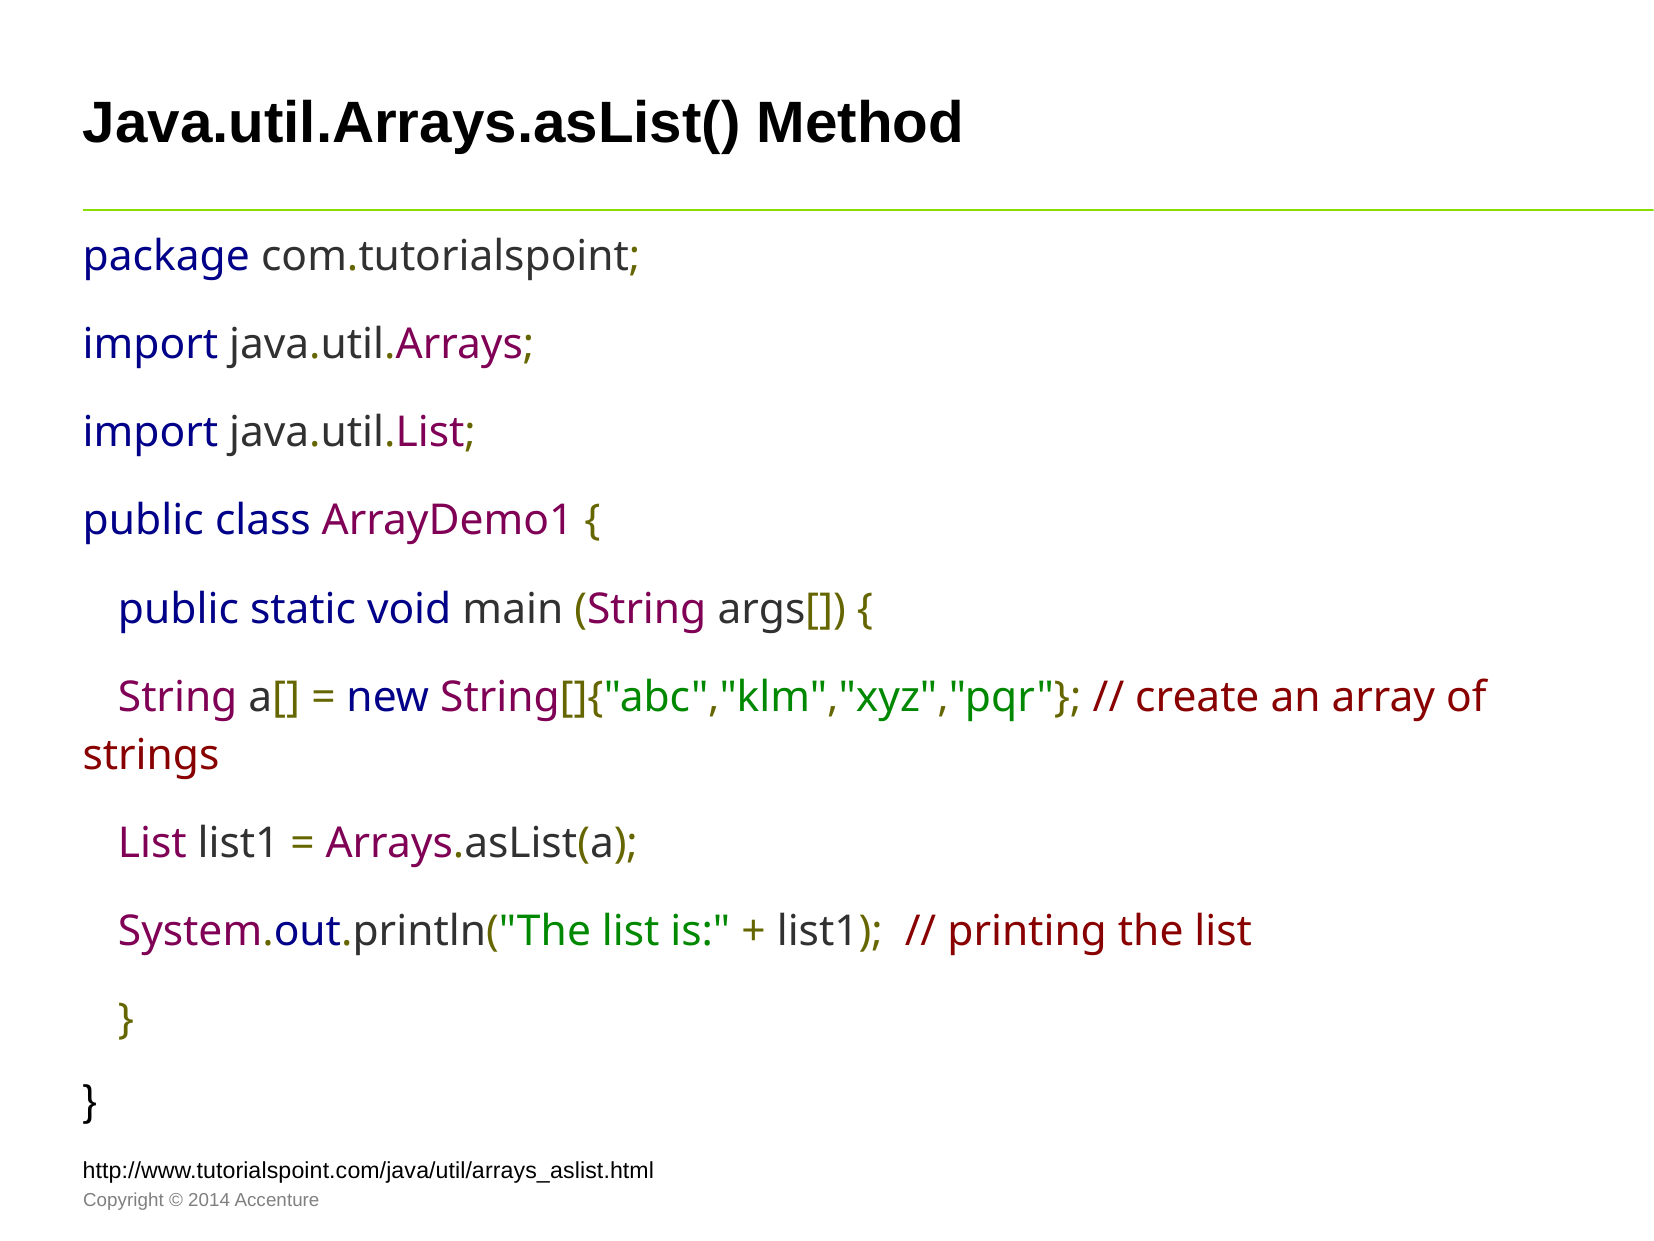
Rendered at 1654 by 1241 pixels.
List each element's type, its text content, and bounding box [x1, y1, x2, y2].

list package com.tutorialspoint; import java.util.Arrays; import java.util.List; public class ArrayDemo1 { public static void main (String args[]) { String a[] = new String[]{"abc","klm","xyz","pqr"}; // create an array of strings List list1 = Arrays.asList(a); System.out.println("The list is:" + list1); // printing the list } } http://www.tutorialspoint.com/java/util/arrays_aslist.html [82, 225, 1538, 1186]
title Java.util.Arrays.asList() Method [82, 49, 1571, 196]
